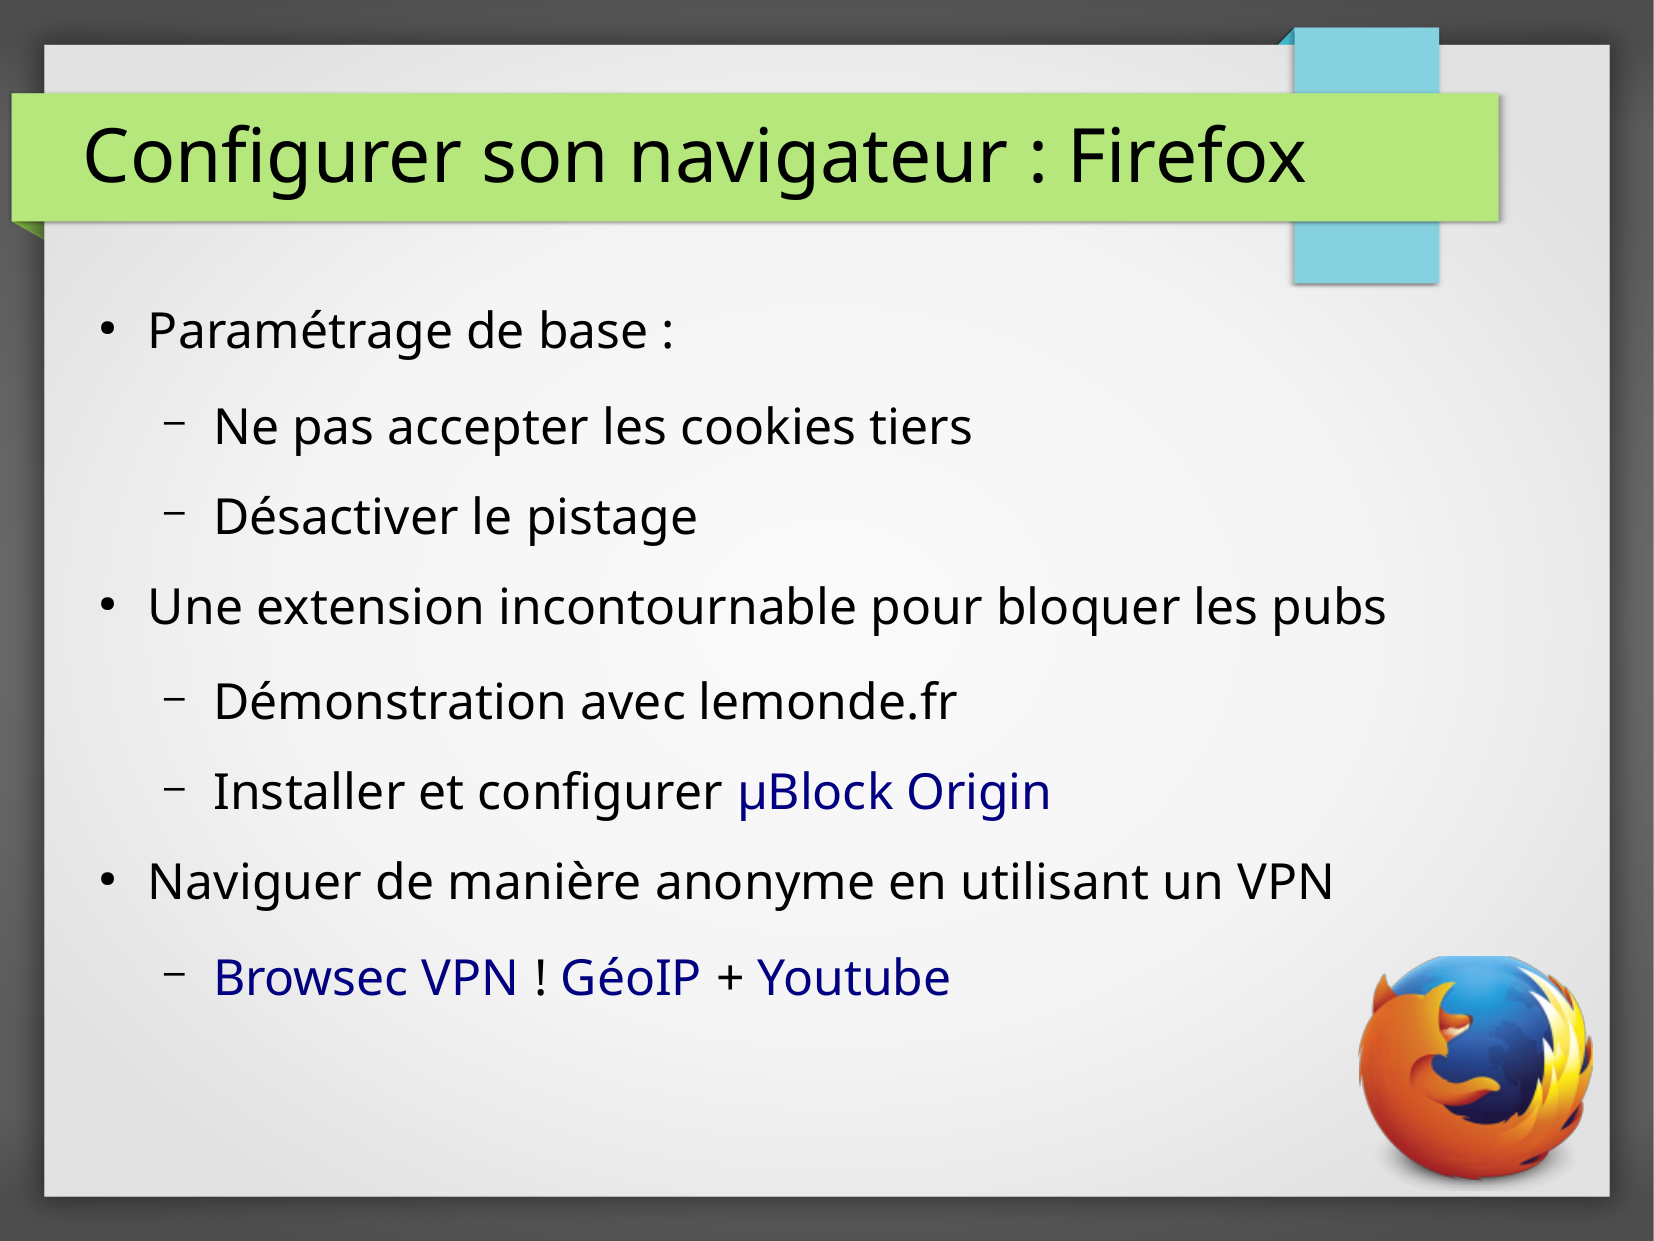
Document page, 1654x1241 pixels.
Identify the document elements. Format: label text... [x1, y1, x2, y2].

list Paramétrage de base : Ne pas accepter les cookies tiers Désactiver le pistage Une extension incontournable pour bloquer les pubs Démonstration avec lemonde.fr Installer et configurer µBlock Origin Naviguer de manière anonyme en utilisant un VPN Browsec VPN ! GéoIP + Youtube [82, 295, 1571, 1015]
picture [0, 0, 1654, 1241]
title Configurer son navigateur : Firefox [82, 60, 1477, 248]
